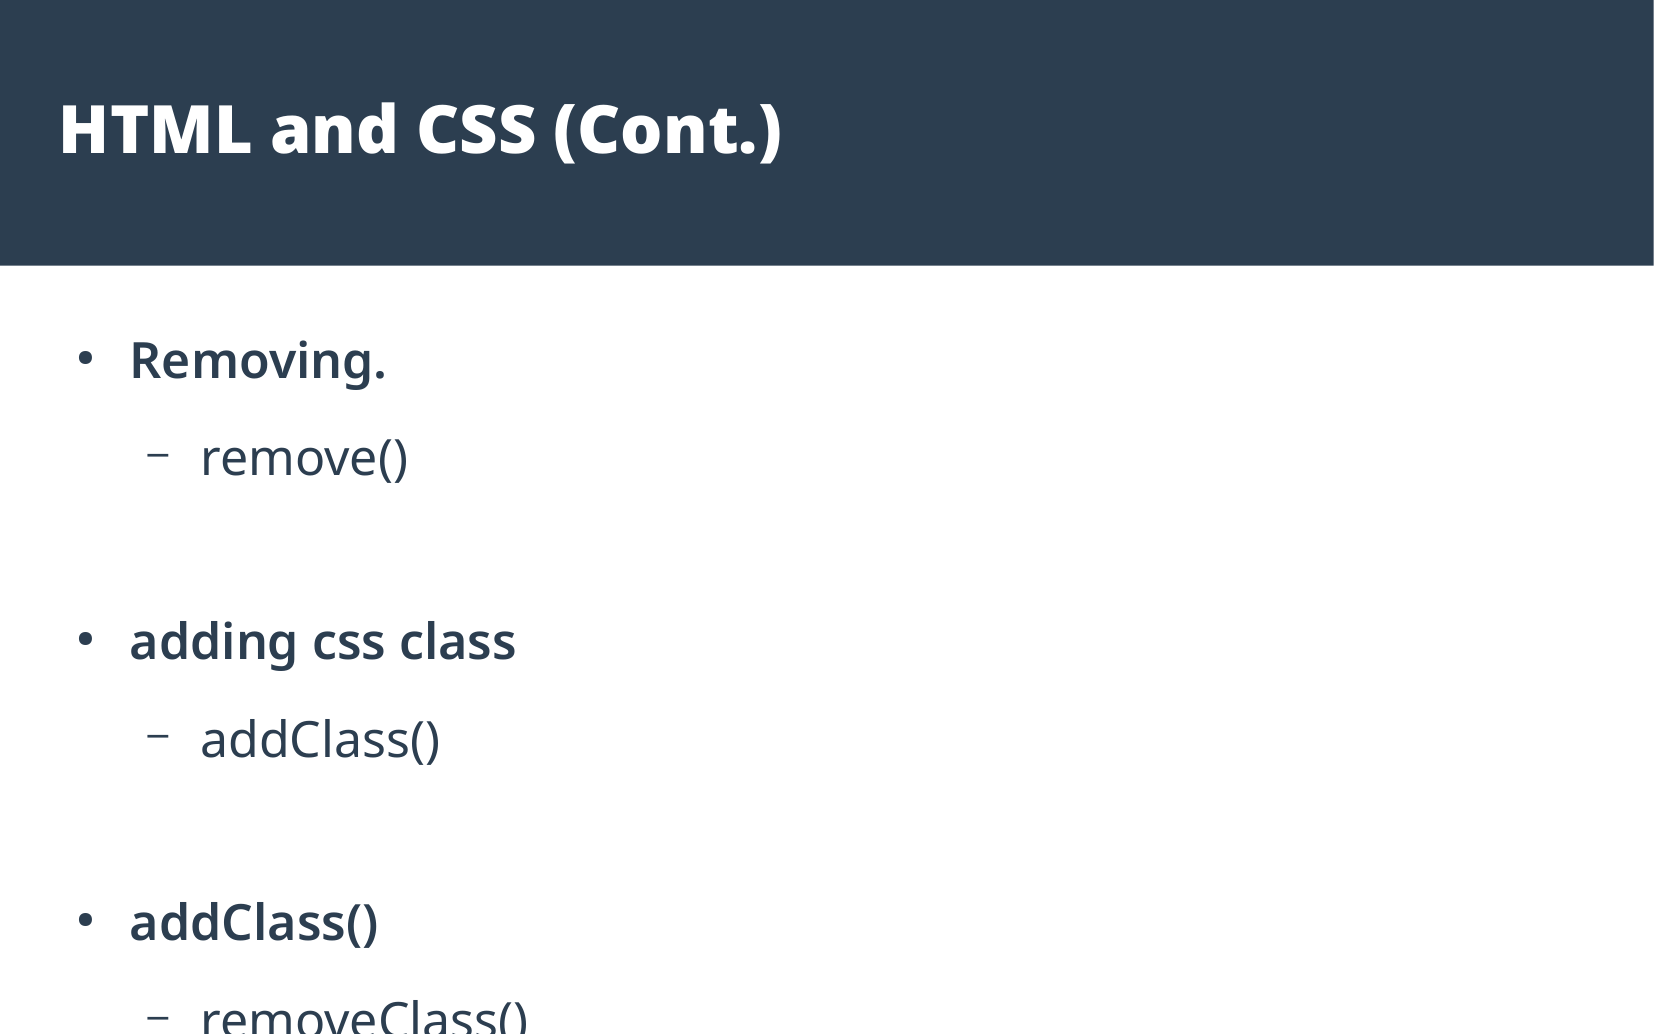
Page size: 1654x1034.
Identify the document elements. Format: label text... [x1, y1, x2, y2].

list Removing. remove() adding css class addClass() addClass() removeClass() [58, 324, 1595, 1034]
title HTML and CSS (Cont.) [58, 49, 1595, 207]
